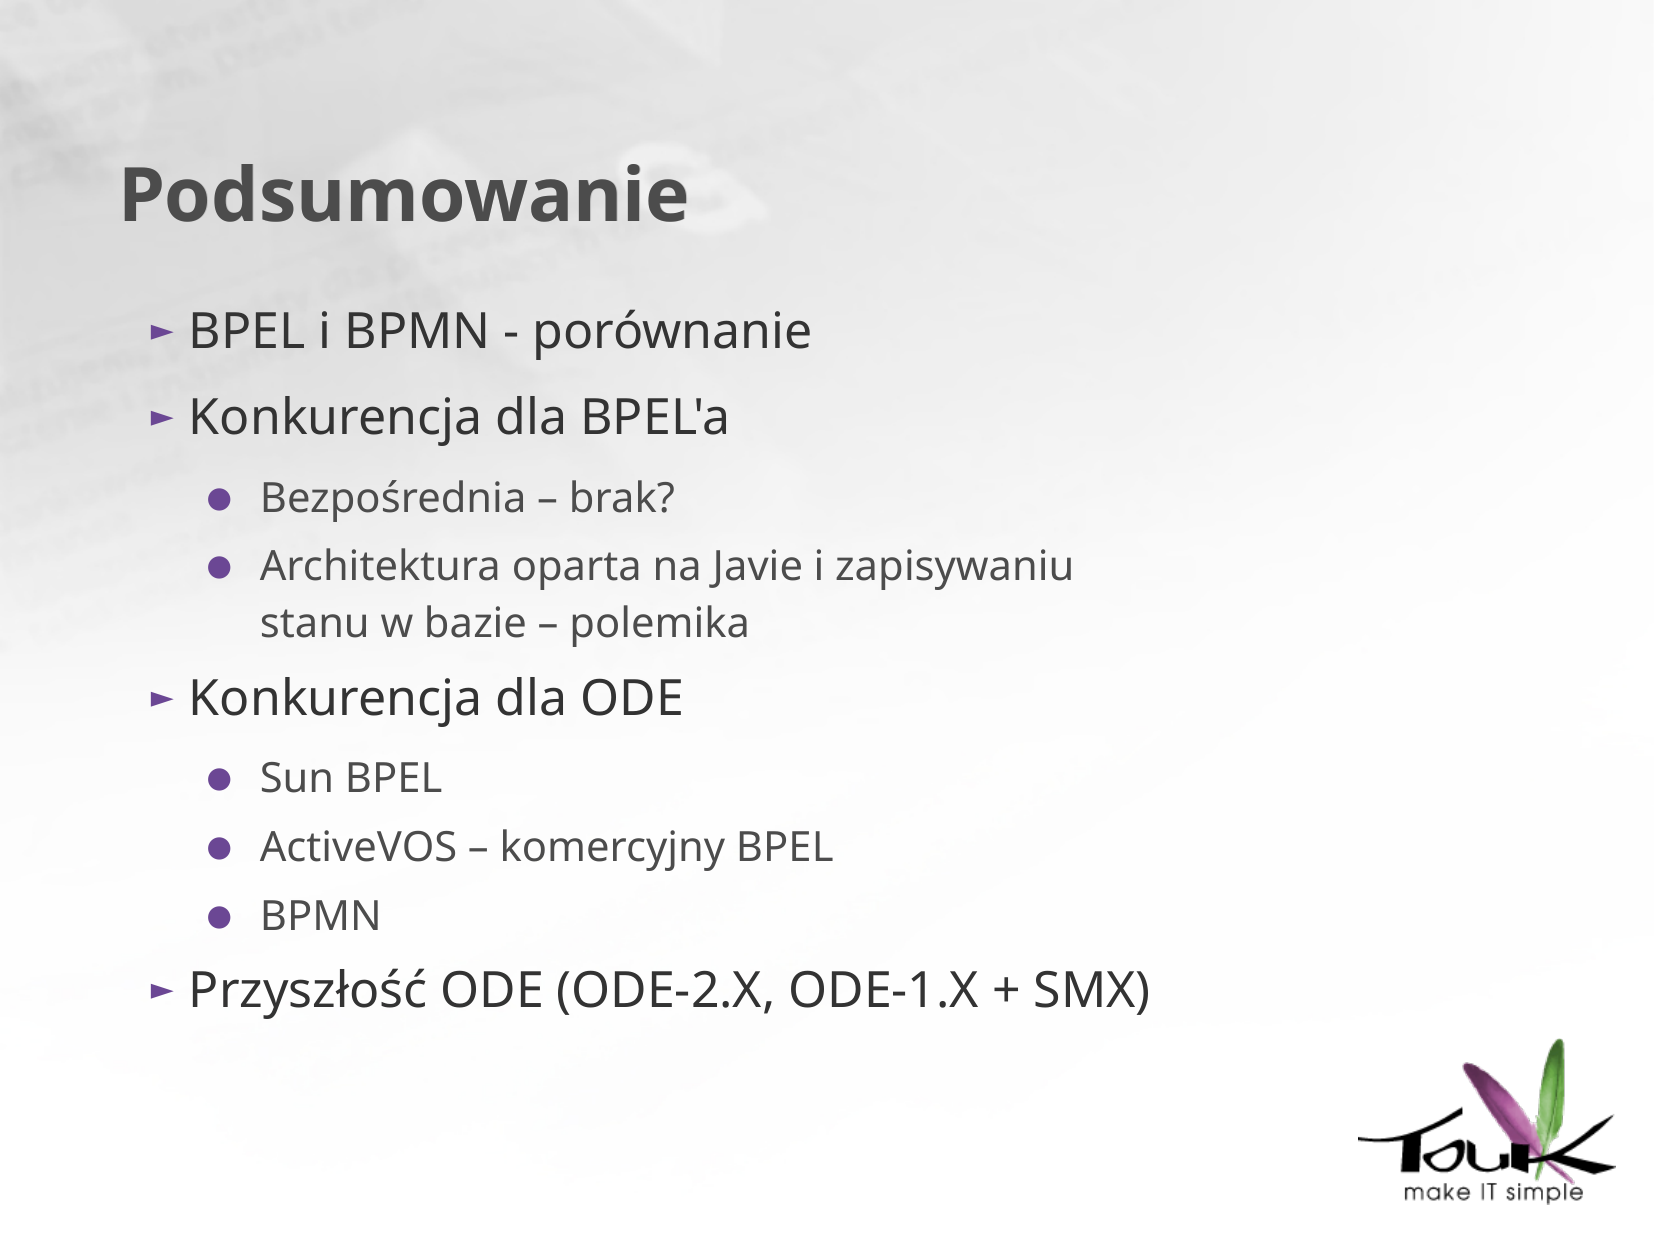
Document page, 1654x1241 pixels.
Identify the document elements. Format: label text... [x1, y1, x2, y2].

picture [0, 0, 1654, 1241]
list BPEL i BPMN - porównanie Konkurencja dla BPEL'a Bezpośrednia – brak? Architektura oparta na Javie i zapisywaniu stanu w bazie – polemika Konkurencja dla ODE Sun BPEL ActiveVOS – komercyjny BPEL BPMN Przyszłość ODE (ODE-2.X, ODE-1.X + SMX) [118, 295, 1536, 1100]
title Podsumowanie [118, 125, 1536, 259]
